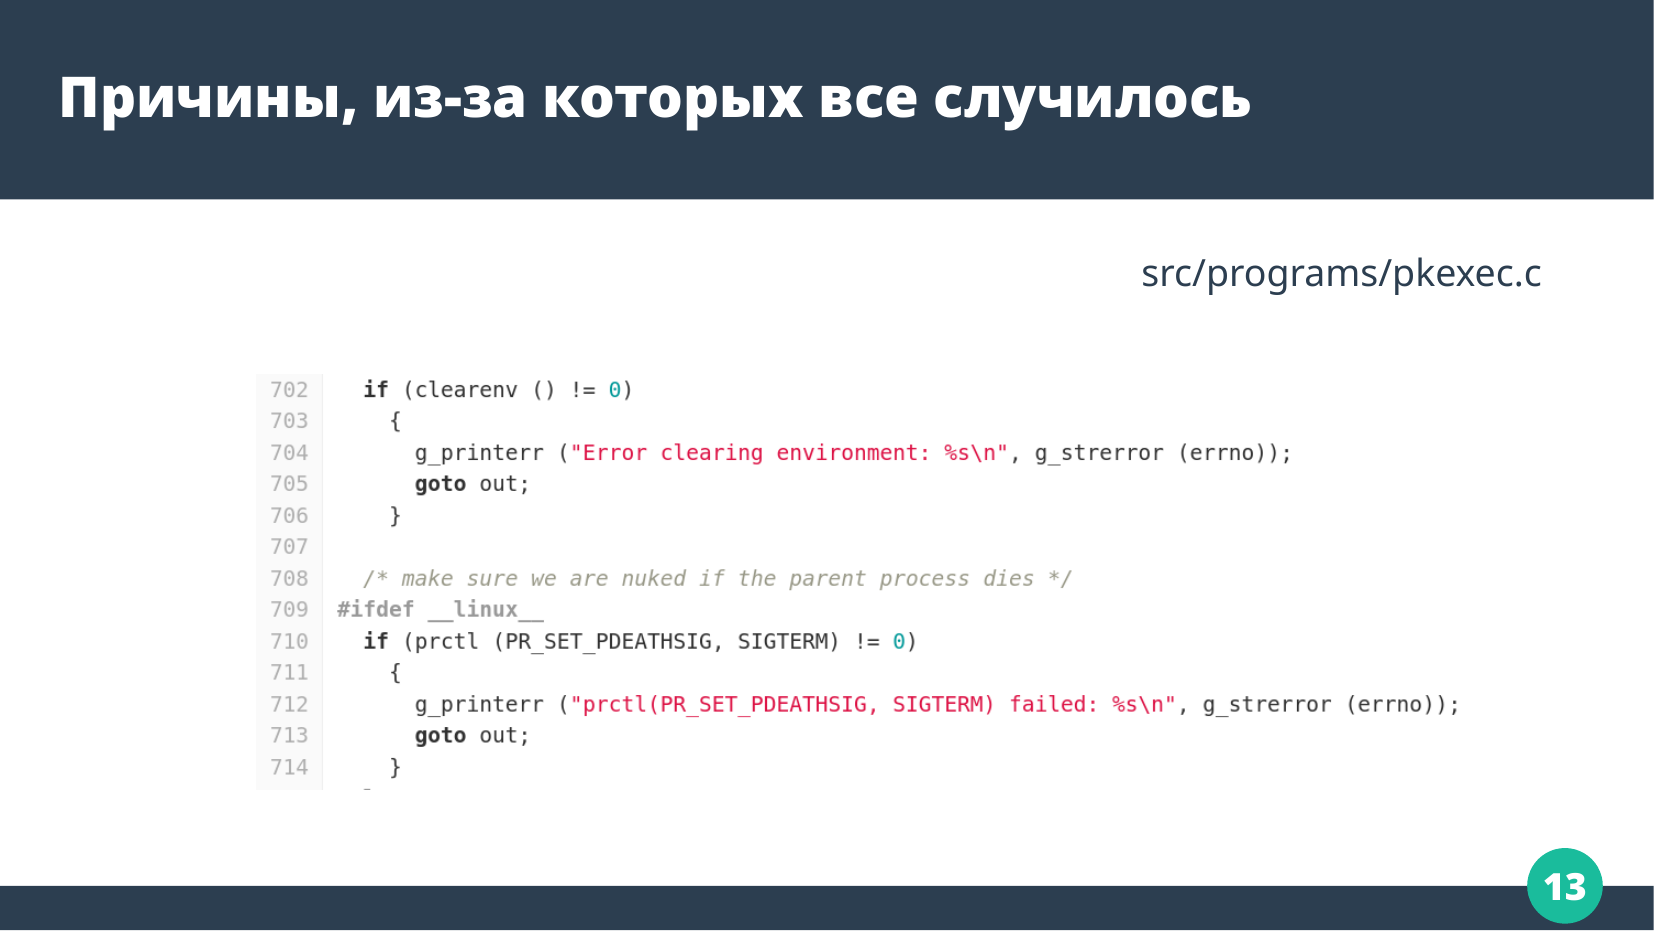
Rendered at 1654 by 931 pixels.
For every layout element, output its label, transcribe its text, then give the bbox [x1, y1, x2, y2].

title Причины, из-за которых все случилось [59, 37, 1595, 155]
picture [256, 374, 1463, 790]
text_box src/programs/pkexec.c [1125, 243, 1559, 301]
